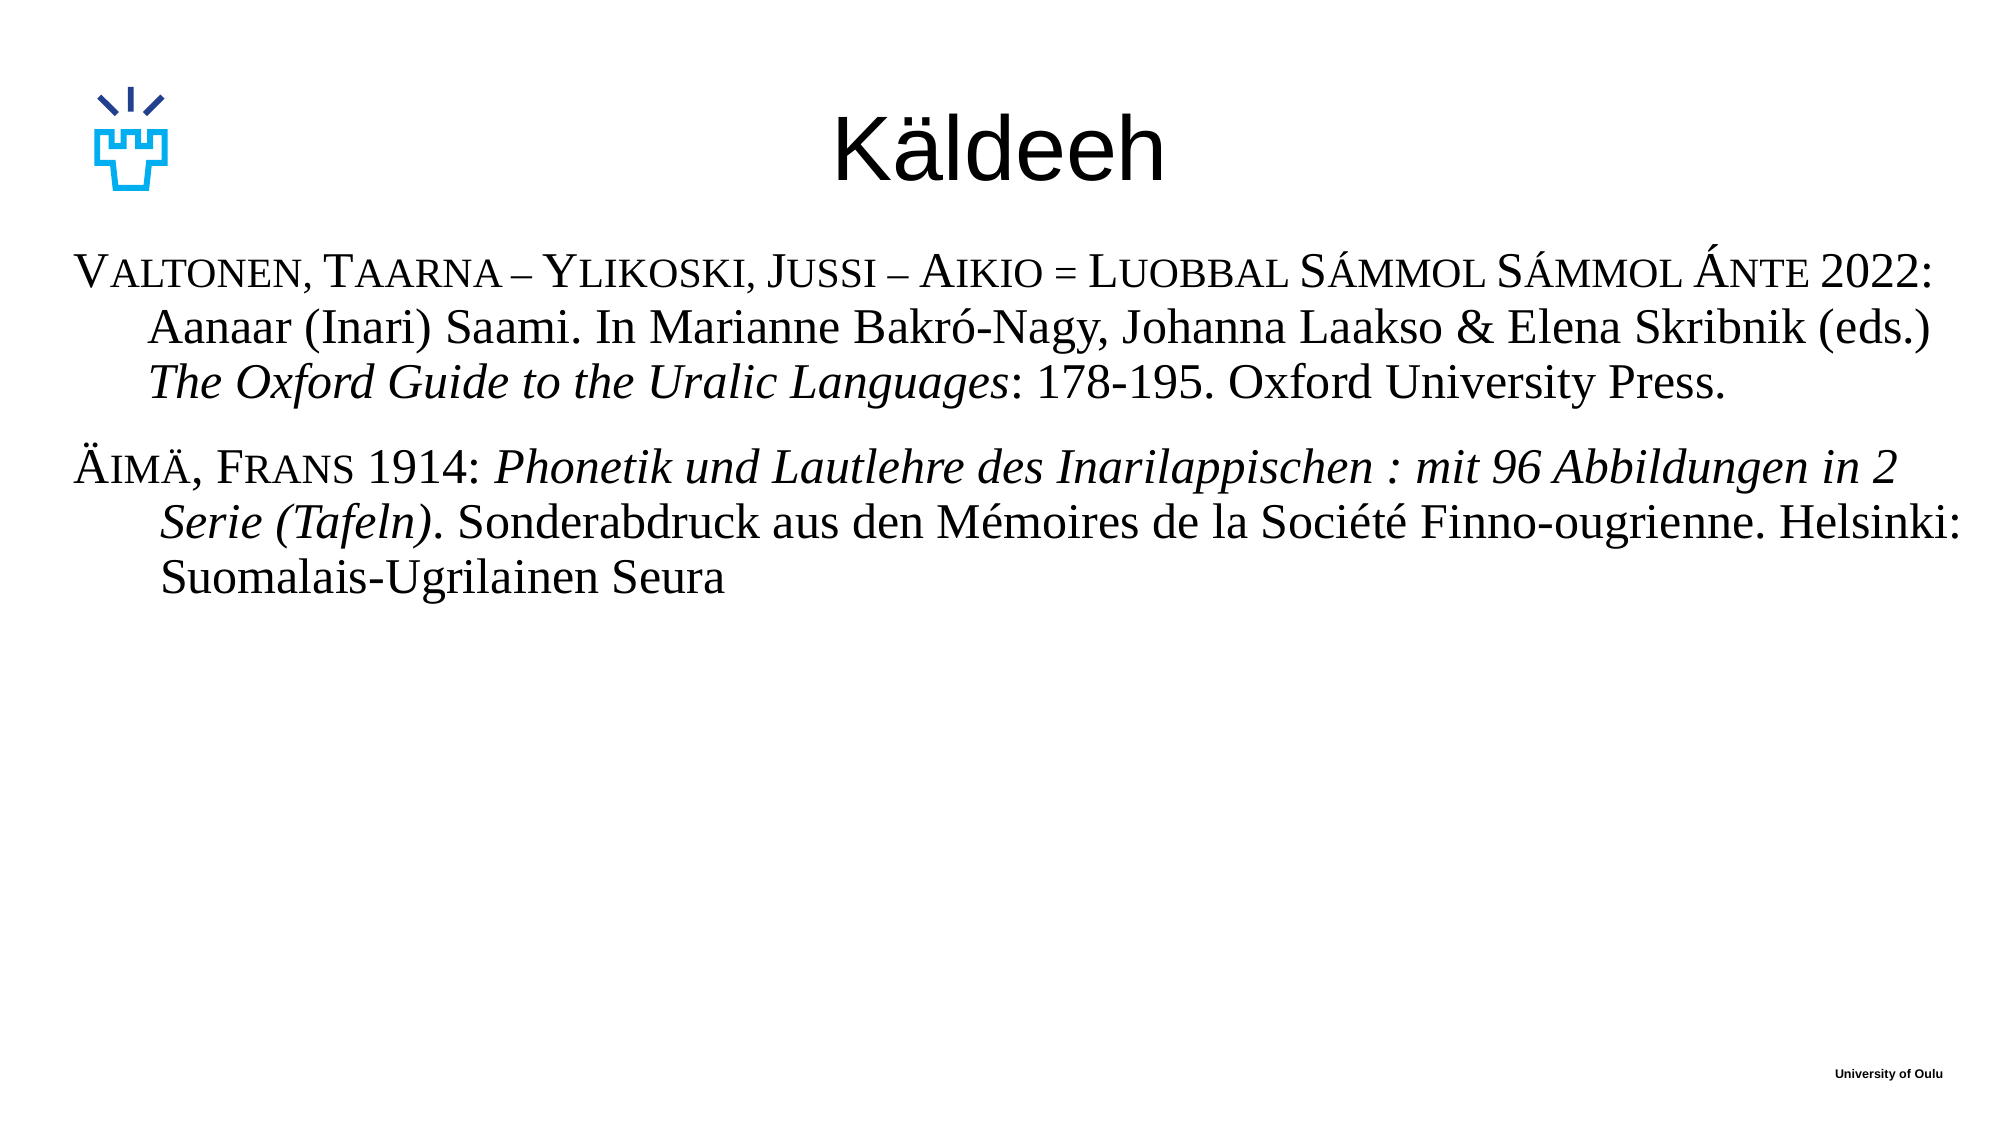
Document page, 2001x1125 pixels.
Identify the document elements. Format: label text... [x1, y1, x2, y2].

list VALTONEN, TAARNA – YLIKOSKI, JUSSI – AIKIO = LUOBBAL SÁMMOL SÁMMOL ÁNTE 2022: Aanaar (Inari) Saami. In Marianne Bakró-Nagy, Johanna Laakso & Elena Skribnik (eds.) The Oxford Guide to the Uralic Languages: 178-195. Oxford University Press. ÄIMÄ, FRANS 1914: Phonetik und Lautlehre des Inarilappischen : mit 96 Abbildungen in 2 Serie (Tafeln). Sonderabdruck aus den Mémoires de la Société Finno-ougrienne. Helsinki: Suomalais-Ugrilainen Seura [2, 243, 1989, 1069]
title Käldeeh [539, 47, 1461, 243]
